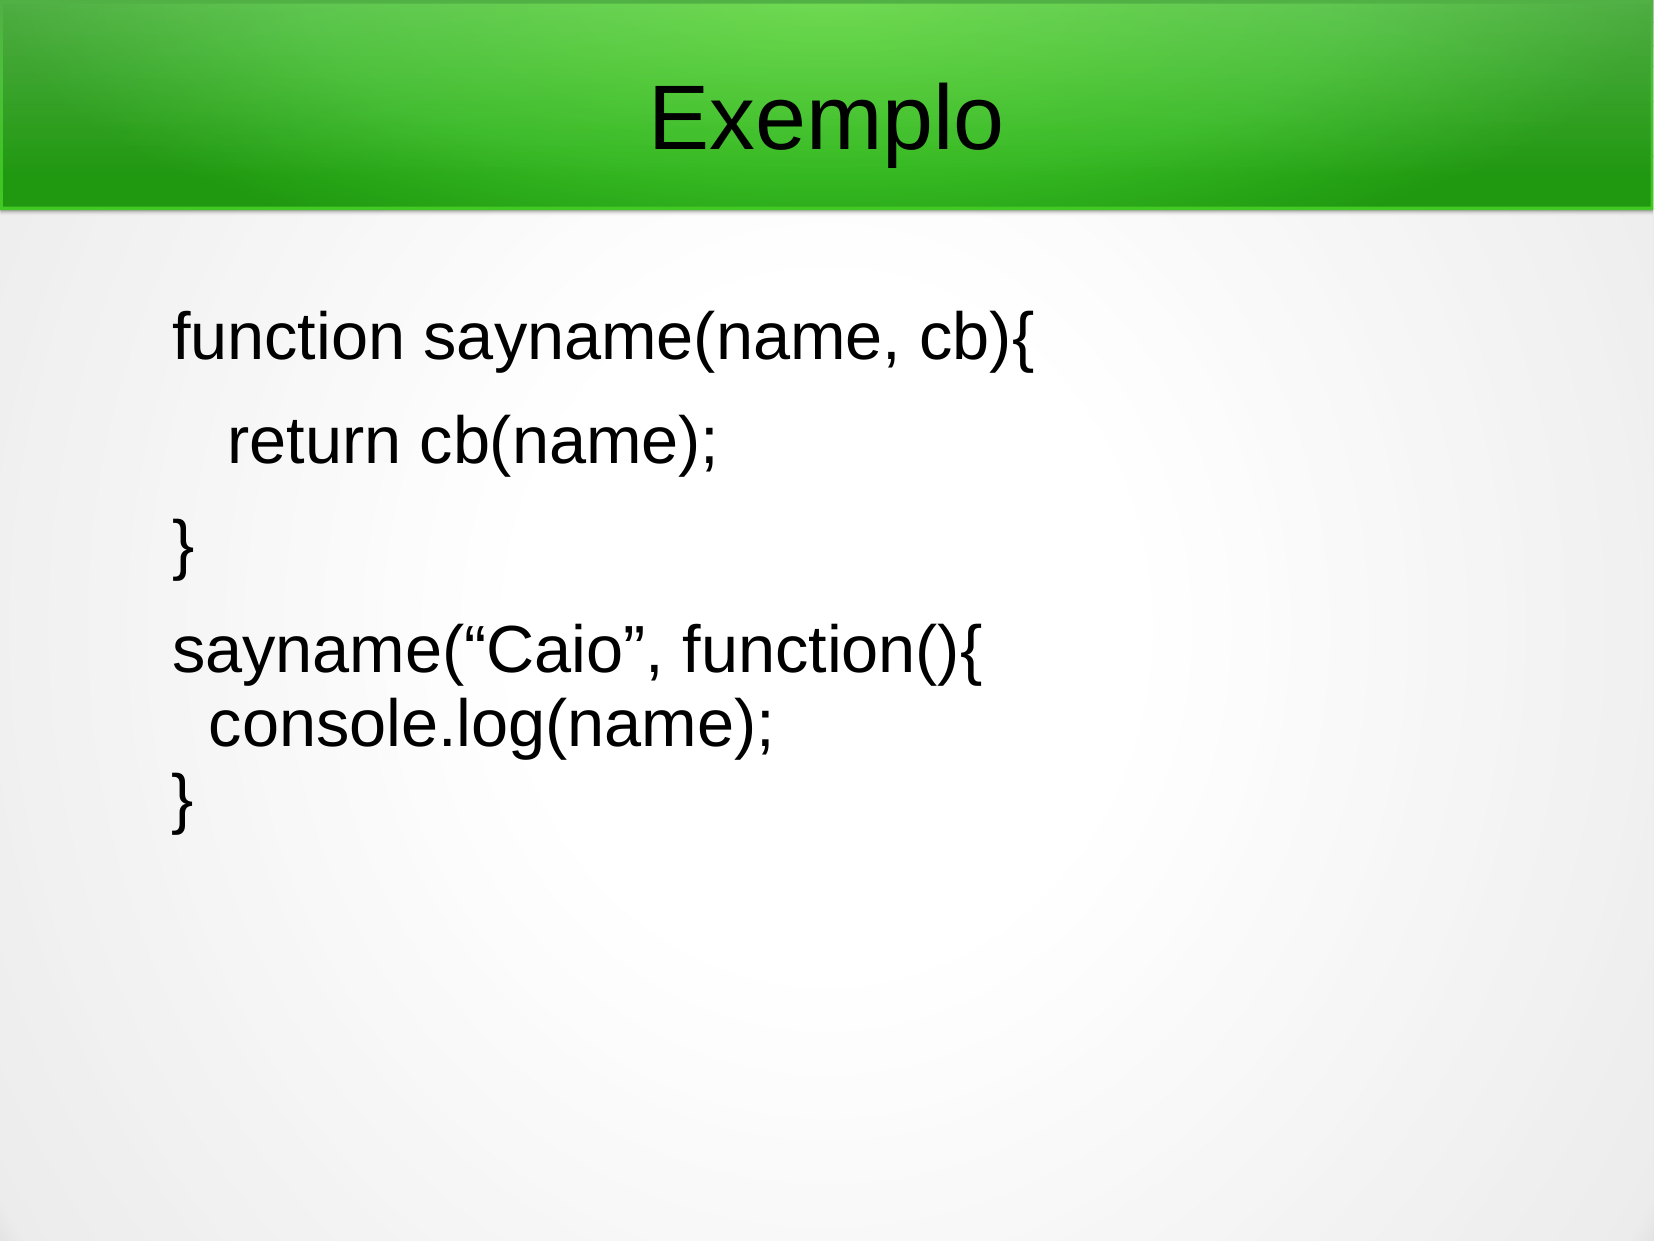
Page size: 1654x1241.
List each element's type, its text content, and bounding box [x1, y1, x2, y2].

list function sayname(name, cb){ return cb(name); } sayname(“Caio”, function(){ console.log(name); } [82, 299, 1571, 1019]
title Exemplo [82, 47, 1571, 189]
